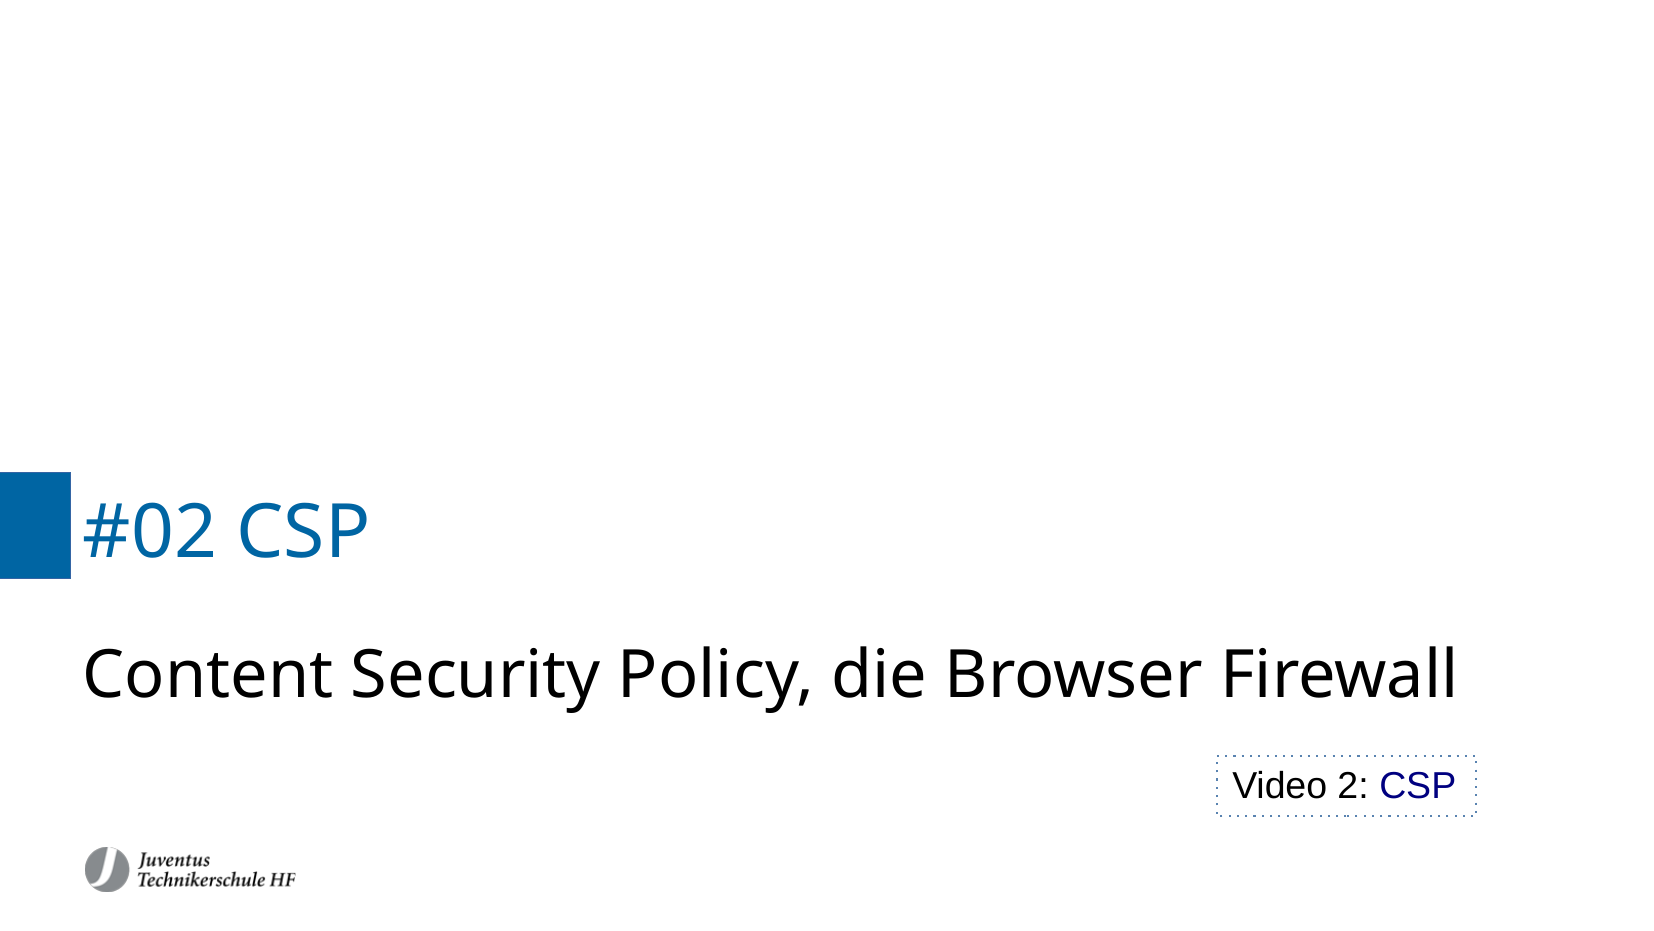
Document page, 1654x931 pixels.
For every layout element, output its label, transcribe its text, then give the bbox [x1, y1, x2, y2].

picture [85, 847, 296, 892]
list Content Security Policy, die Browser Firewall [82, 625, 1571, 758]
title #02 CSP [82, 450, 1571, 606]
text_box Video 2: CSP [1216, 756, 1477, 816]
